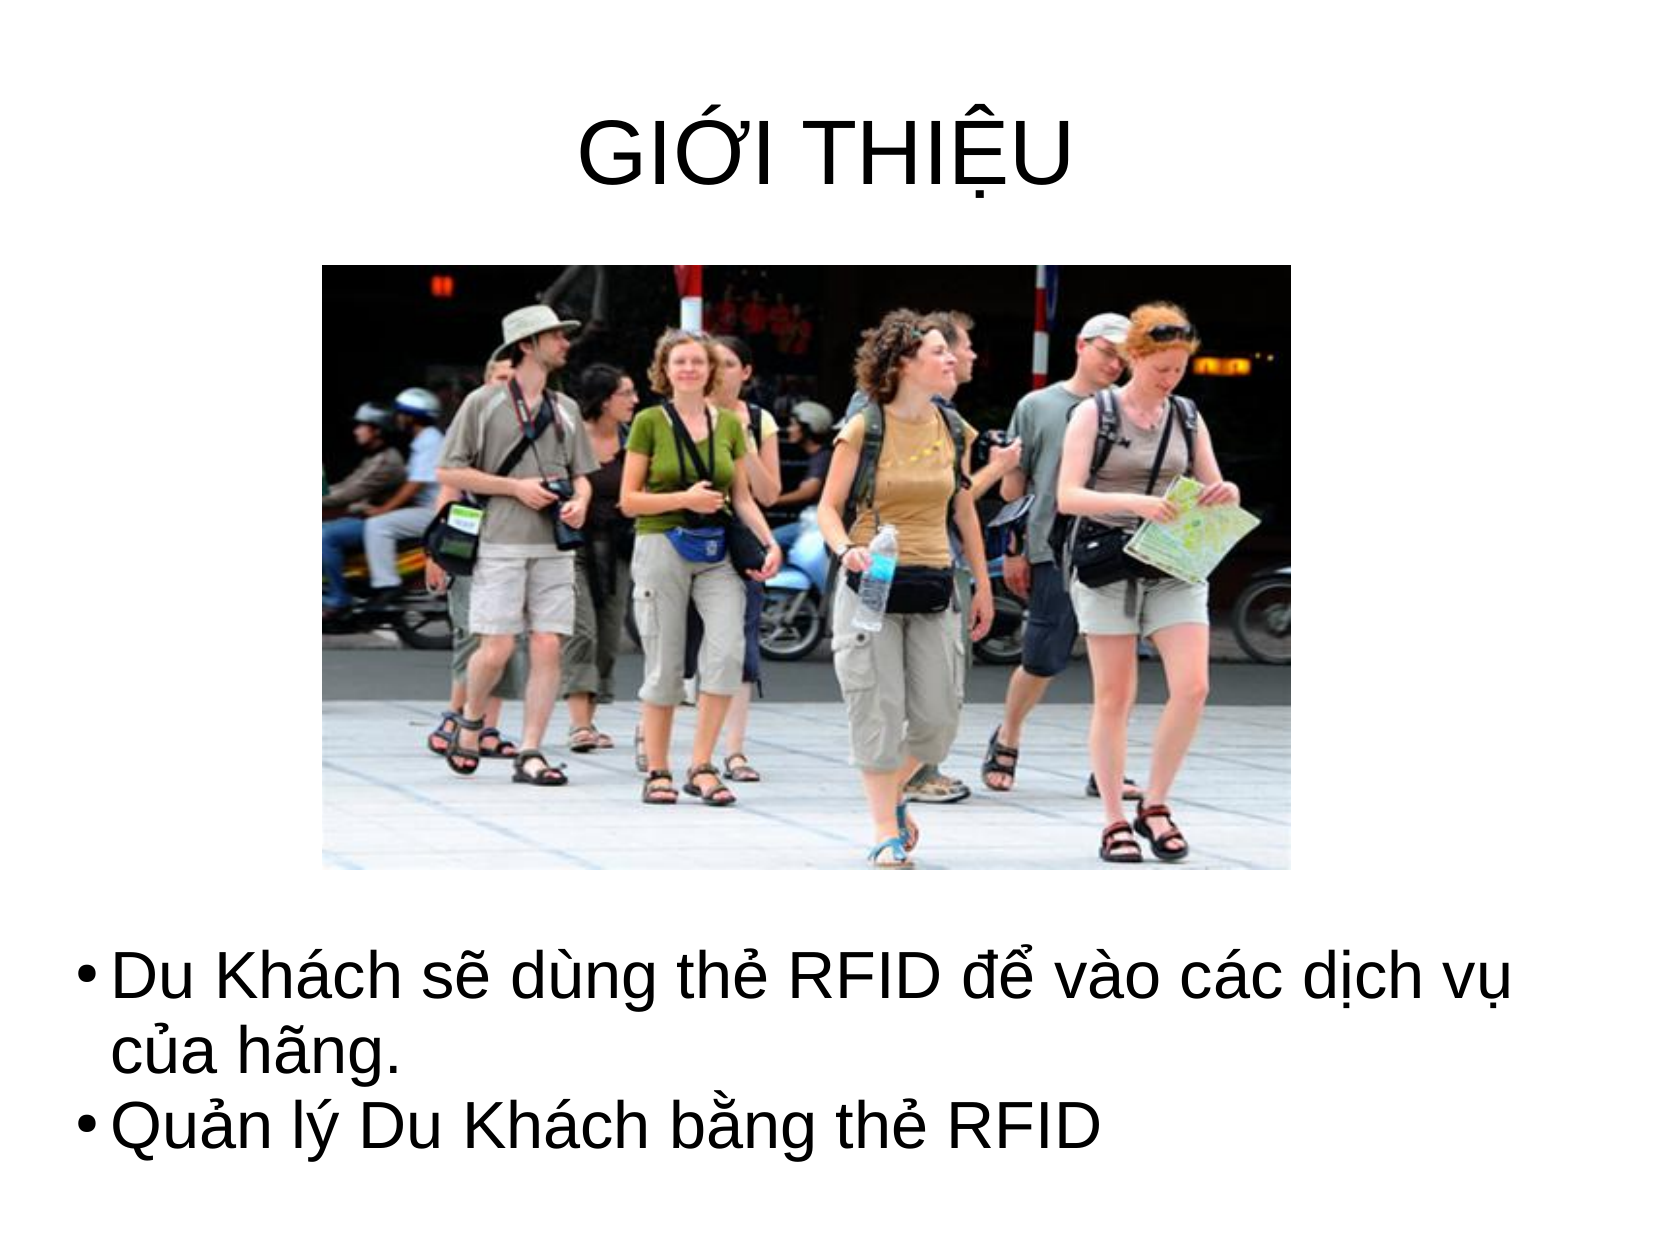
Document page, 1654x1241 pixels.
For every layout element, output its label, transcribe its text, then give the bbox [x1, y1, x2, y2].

picture [322, 265, 1291, 871]
title GIỚI THIỆU [82, 49, 1571, 257]
subtitle Du Khách sẽ dùng thẻ RFID để vào các dịch vụ của hãng. Quản lý Du Khách bằng thẻ RFID [75, 690, 1564, 1241]
